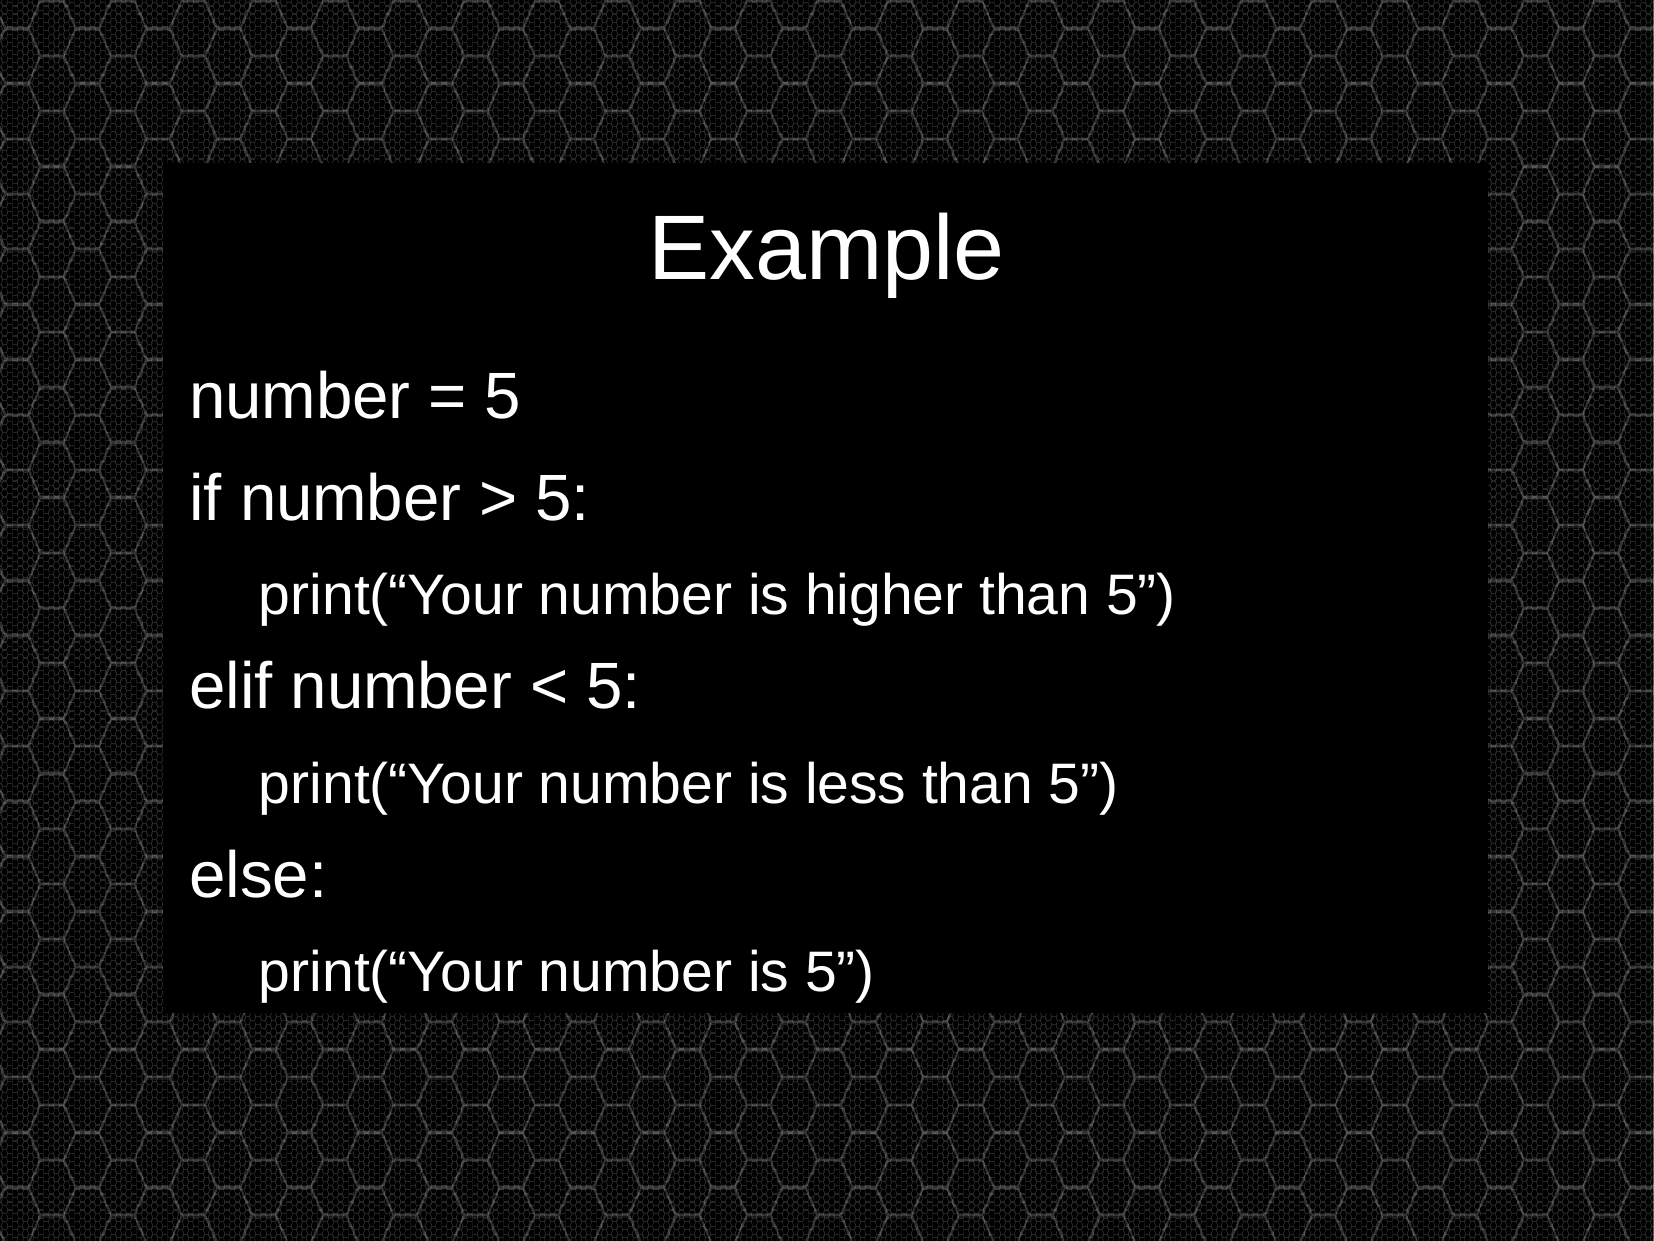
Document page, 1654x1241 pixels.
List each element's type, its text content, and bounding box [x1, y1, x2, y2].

list number = 5 if number > 5: print(“Your number is higher than 5”) elif number < 5: print(“Your number is less than 5”) else: print(“Your number is 5”) [120, 360, 1501, 1010]
picture [0, 0, 1654, 1241]
title Example [82, 165, 1571, 331]
